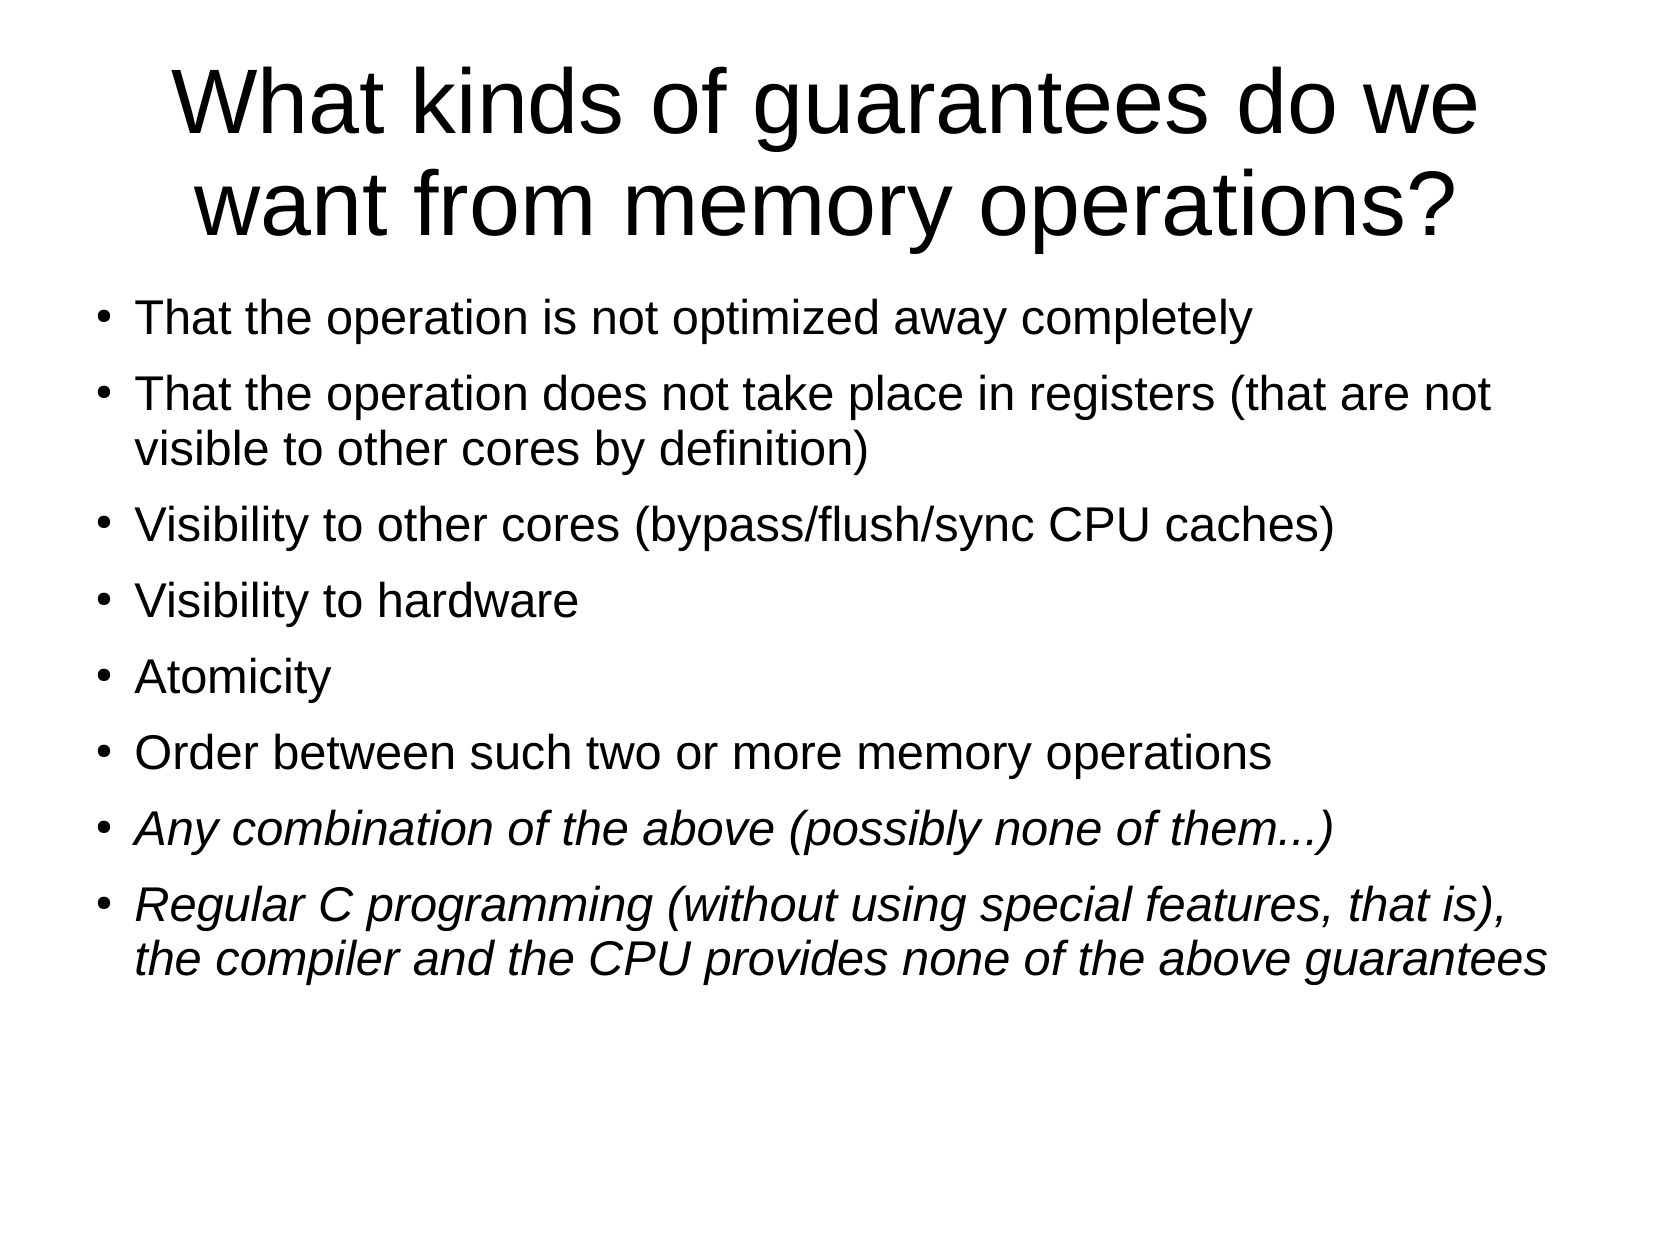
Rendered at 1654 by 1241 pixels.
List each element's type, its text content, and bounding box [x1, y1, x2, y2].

title What kinds of guarantees do we want from memory operations? [82, 49, 1571, 257]
list That the operation is not optimized away completely That the operation does not take place in registers (that are not visible to other cores by definition) Visibility to other cores (bypass/flush/sync CPU caches) Visibility to hardware Atomicity Order between such two or more memory operations Any combination of the above (possibly none of them...) Regular C programming (without using special features, that is), the compiler and the CPU provides none of the above guarantees [82, 290, 1571, 1010]
